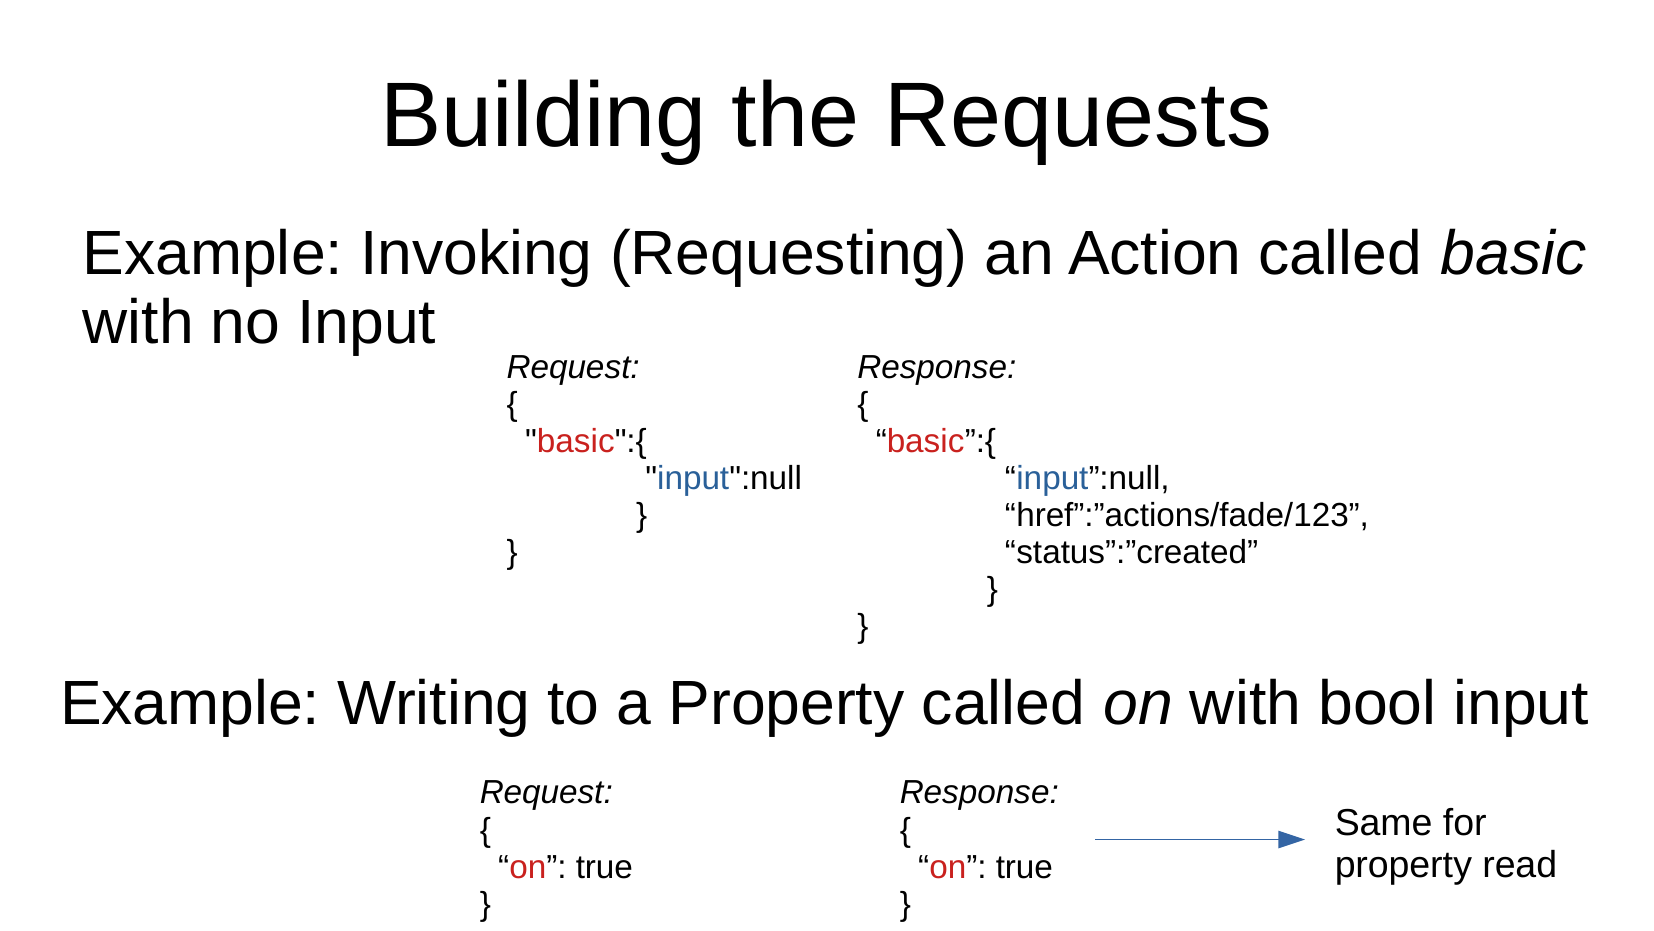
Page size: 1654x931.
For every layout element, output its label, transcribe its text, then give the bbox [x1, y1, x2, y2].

text_box Request: { "basic":{ "input":null } } [491, 341, 842, 579]
title Building the Requests [82, 37, 1571, 193]
list Example: Writing to a Property called on with bool input [60, 668, 1631, 759]
text_box Request: { “on”: true } [465, 766, 650, 930]
text_box Response: { “basic”:{ “input”:null, “href”:”actions/fade/123”, “status”:”created” } } [842, 340, 1398, 652]
list Example: Invoking (Requesting) an Action called basic with no Input [82, 217, 1654, 376]
text_box Response: { “on”: true } [885, 766, 1156, 931]
text_box Same for property read [1320, 794, 1573, 894]
